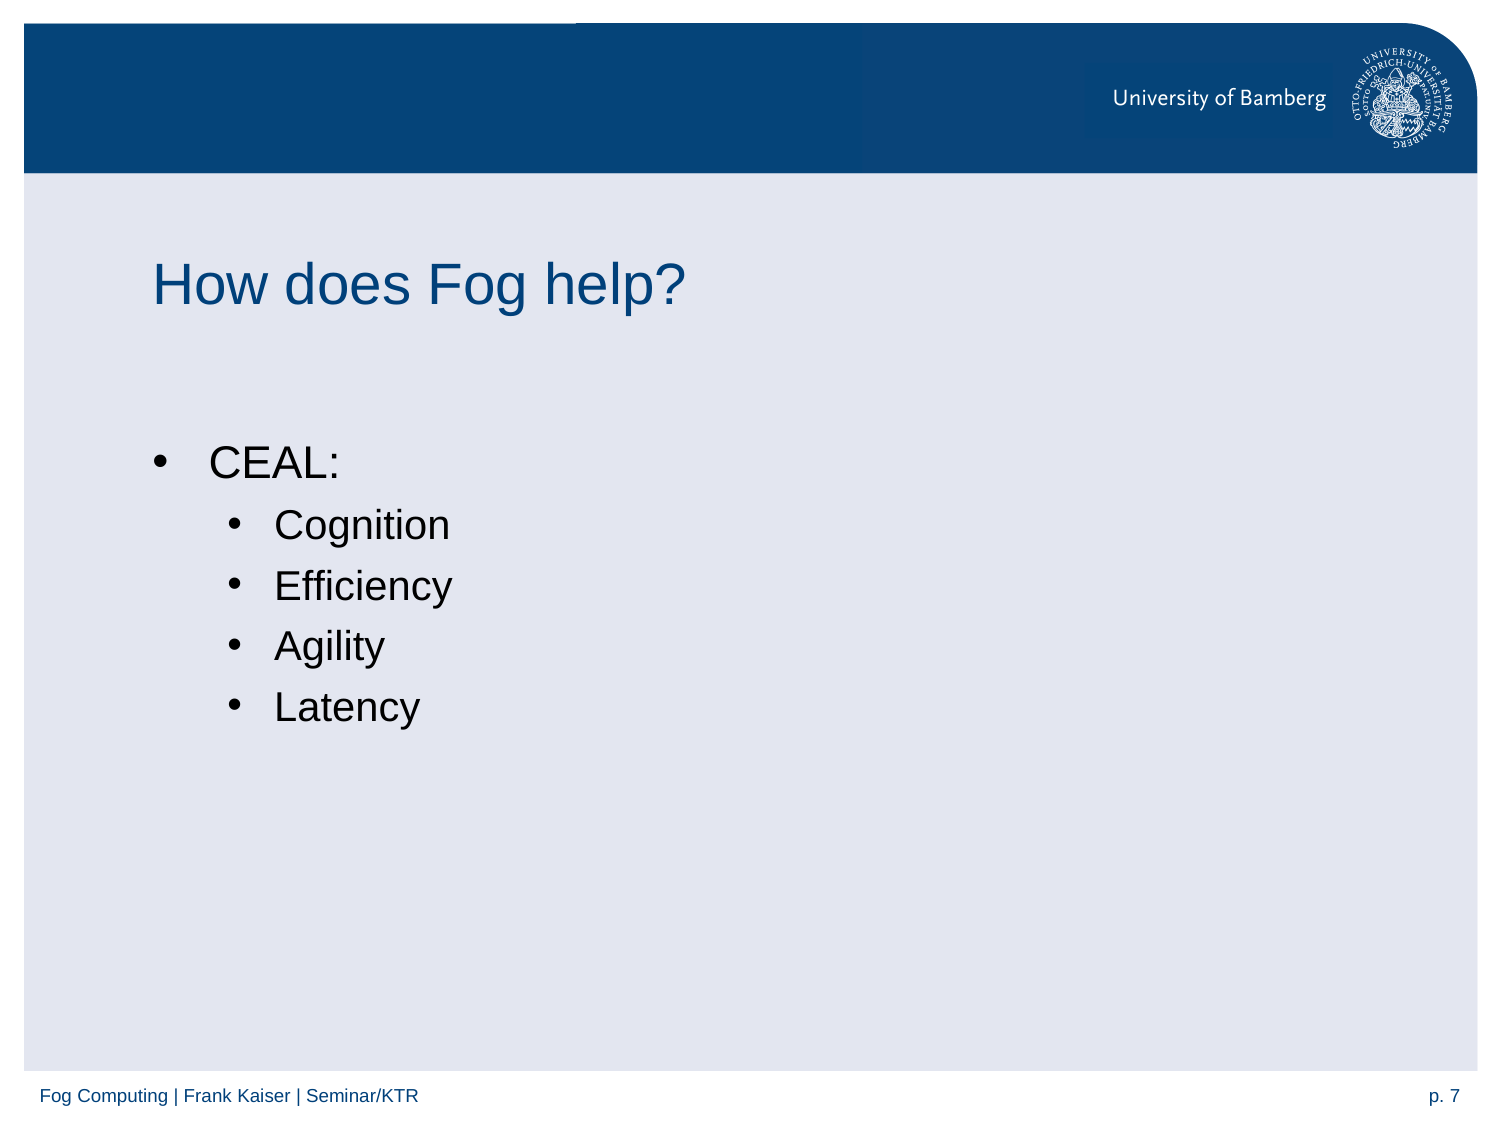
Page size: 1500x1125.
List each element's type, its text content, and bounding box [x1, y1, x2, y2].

title How does Fog help? [137, 187, 1363, 375]
list CEAL: Cognition Efficiency Agility Latency [137, 424, 1363, 888]
picture [0, 0, 1500, 1125]
